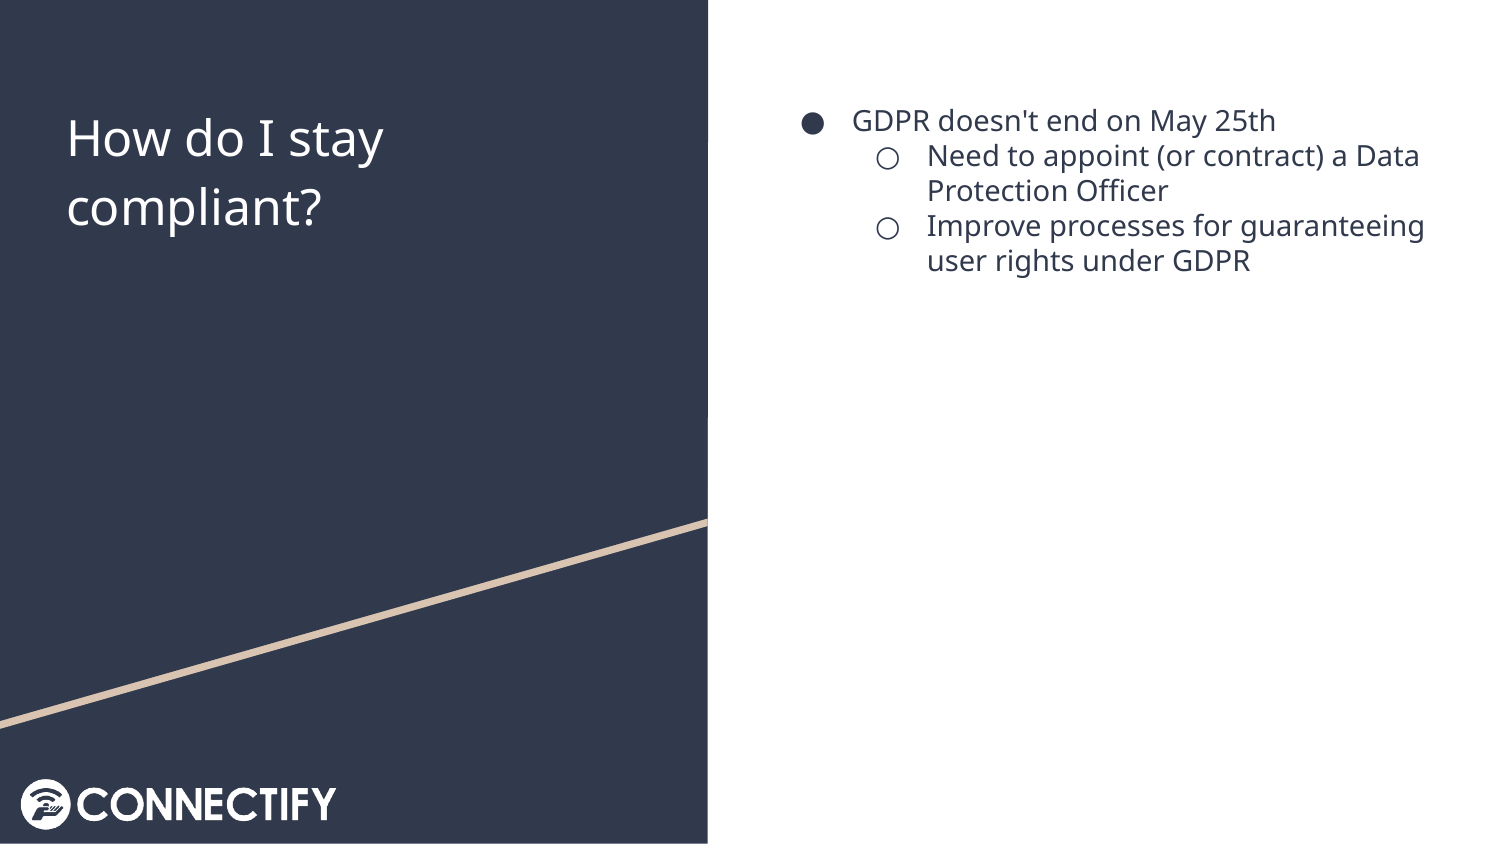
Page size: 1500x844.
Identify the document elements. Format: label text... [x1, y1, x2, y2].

picture [13, 775, 344, 833]
list GDPR doesn't end on May 25th Need to appoint (or contract) a Data Protection Officer Improve processes for guaranteeing user rights under GDPR [761, 82, 1446, 755]
title How do I stay compliant? [51, 82, 660, 494]
